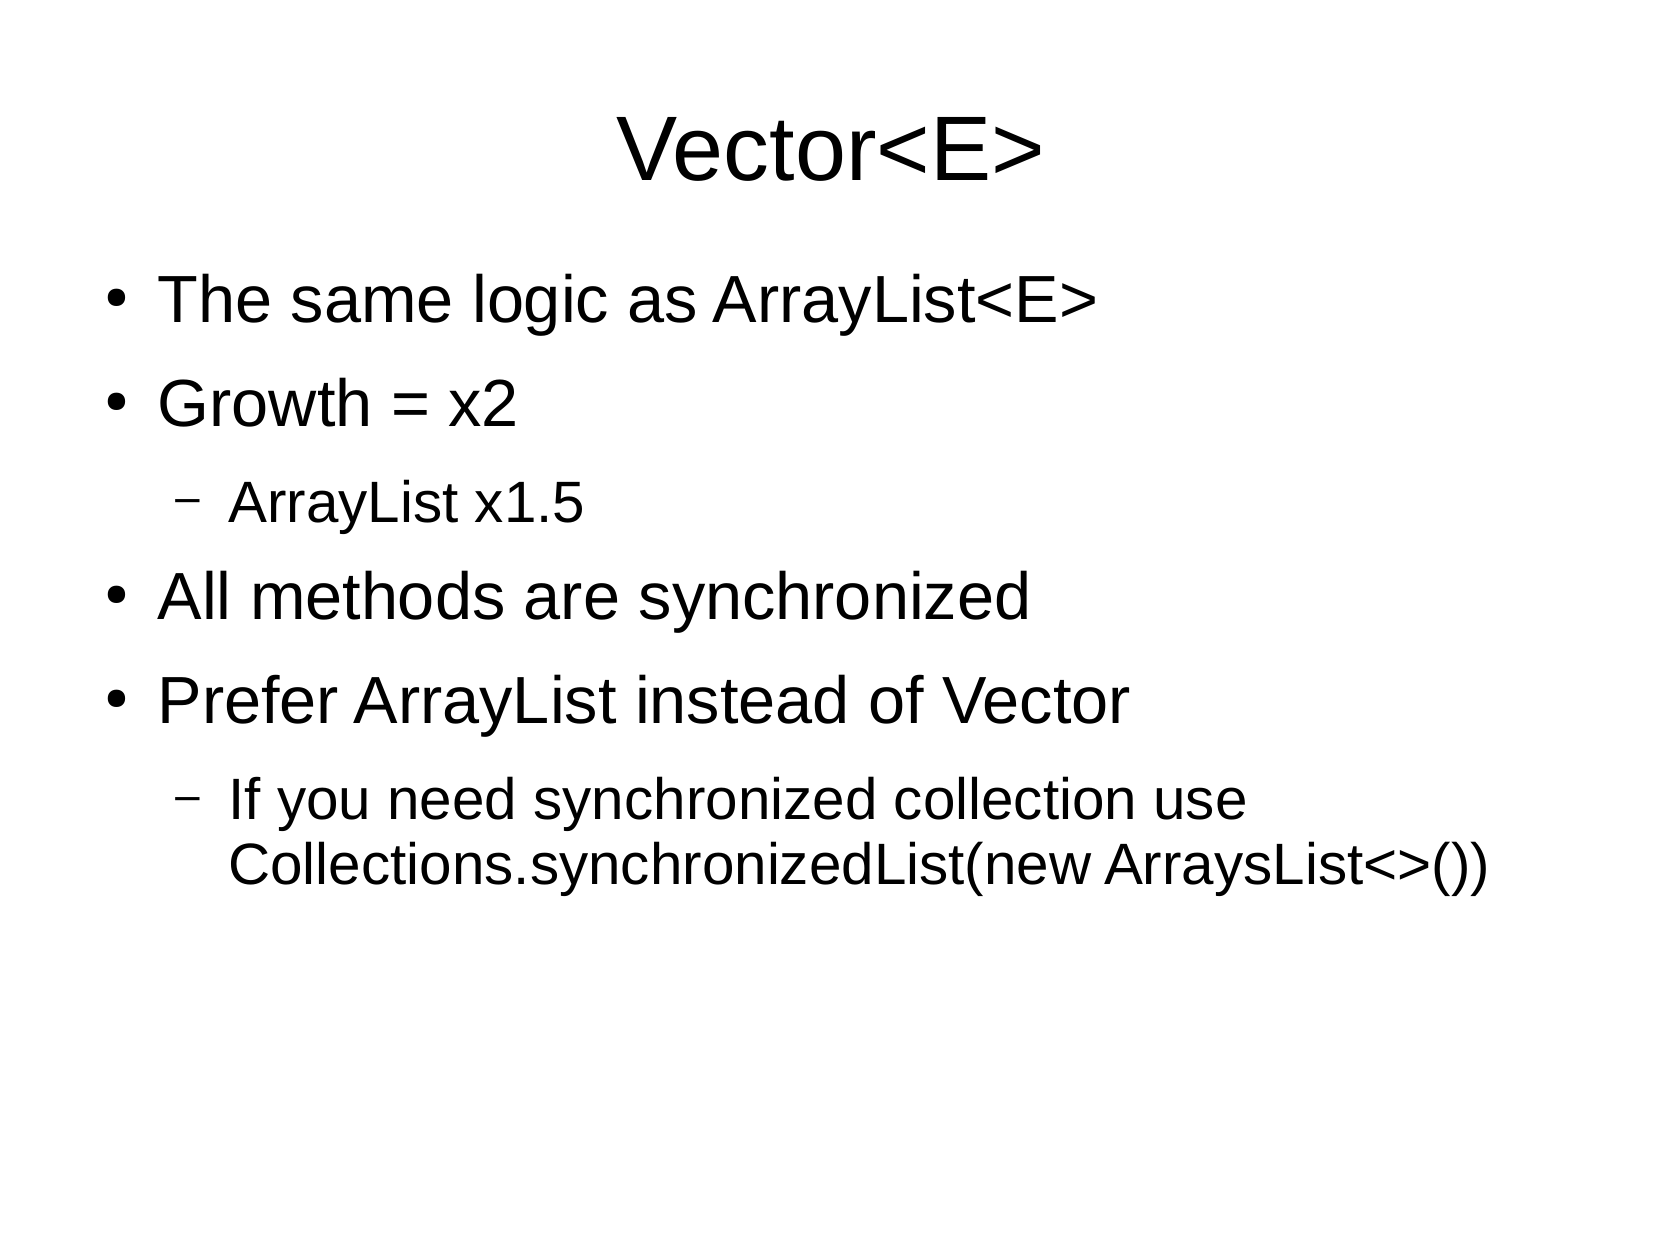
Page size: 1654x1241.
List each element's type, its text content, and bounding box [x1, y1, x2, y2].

list The same logic as ArrayList<E> Growth = x2 ArrayList x1.5 All methods are synchronized Prefer ArrayList instead of Vector If you need synchronized collection use Collections.synchronizedList(new ArraysList<>()) [86, 261, 1576, 1081]
title Vector<E> [86, 45, 1576, 253]
